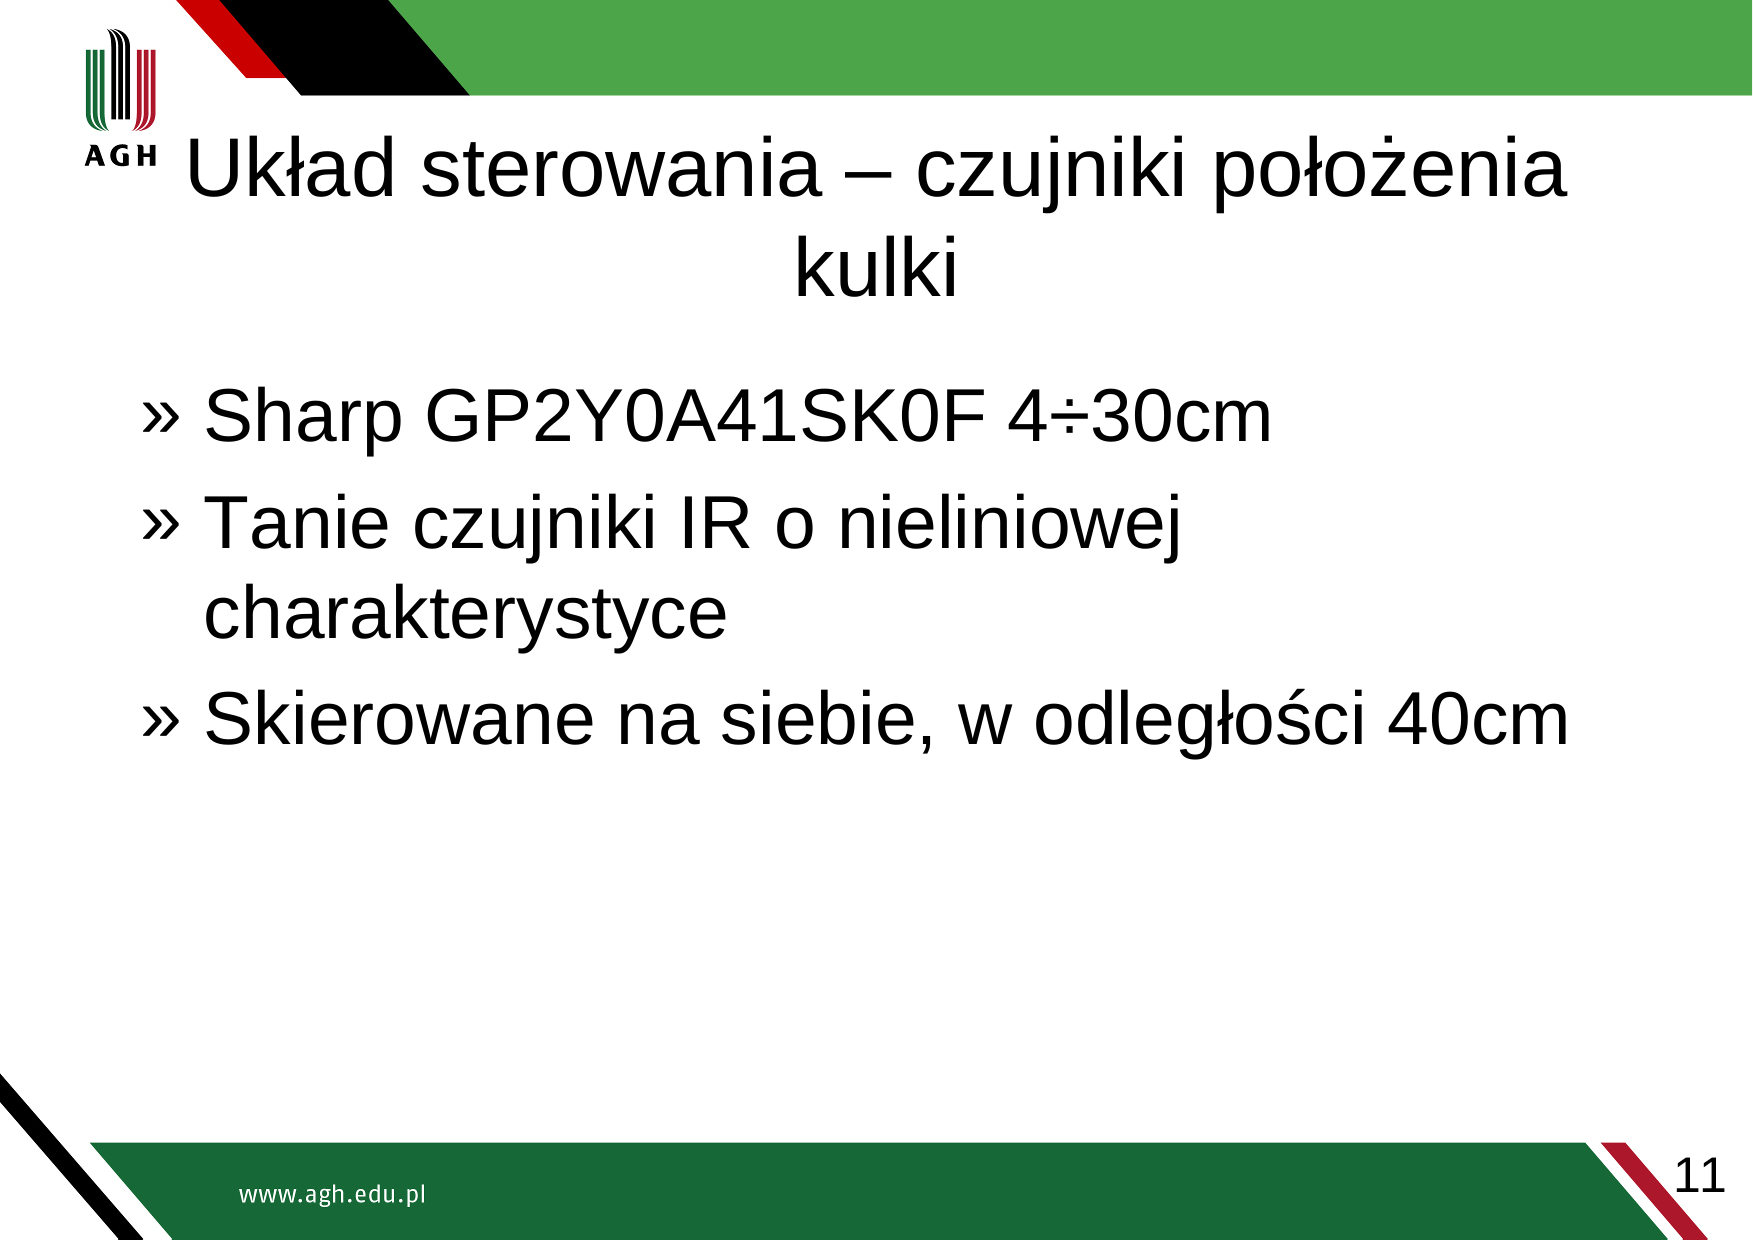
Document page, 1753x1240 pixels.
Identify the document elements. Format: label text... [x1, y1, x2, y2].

list Sharp GP2Y0A41SK0F 4÷30cm Tanie czujniki IR o nieliniowej charakterystyce Skierowane na siebie, w odległości 40cm [131, 358, 1622, 1103]
title Układ sterowania – czujniki położenia kulki [131, 105, 1622, 323]
picture [0, 0, 1753, 1240]
